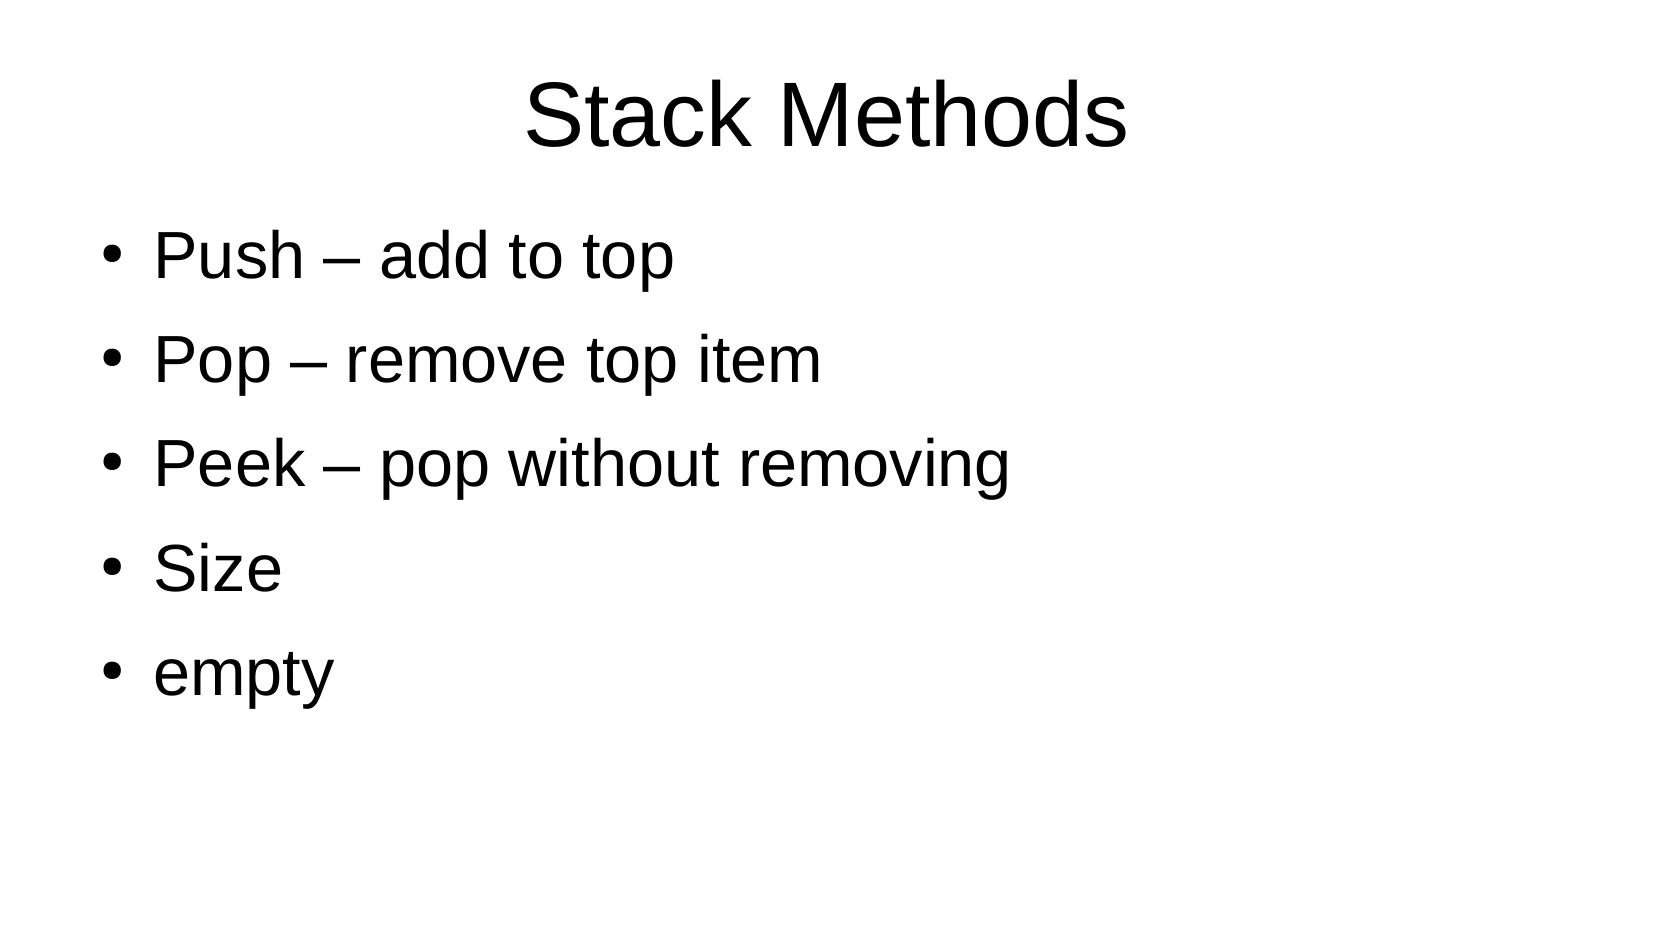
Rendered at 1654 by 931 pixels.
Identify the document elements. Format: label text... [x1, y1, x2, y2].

list Push – add to top Pop – remove top item Peek – pop without removing Size empty [82, 217, 1571, 758]
title Stack Methods [82, 37, 1571, 193]
